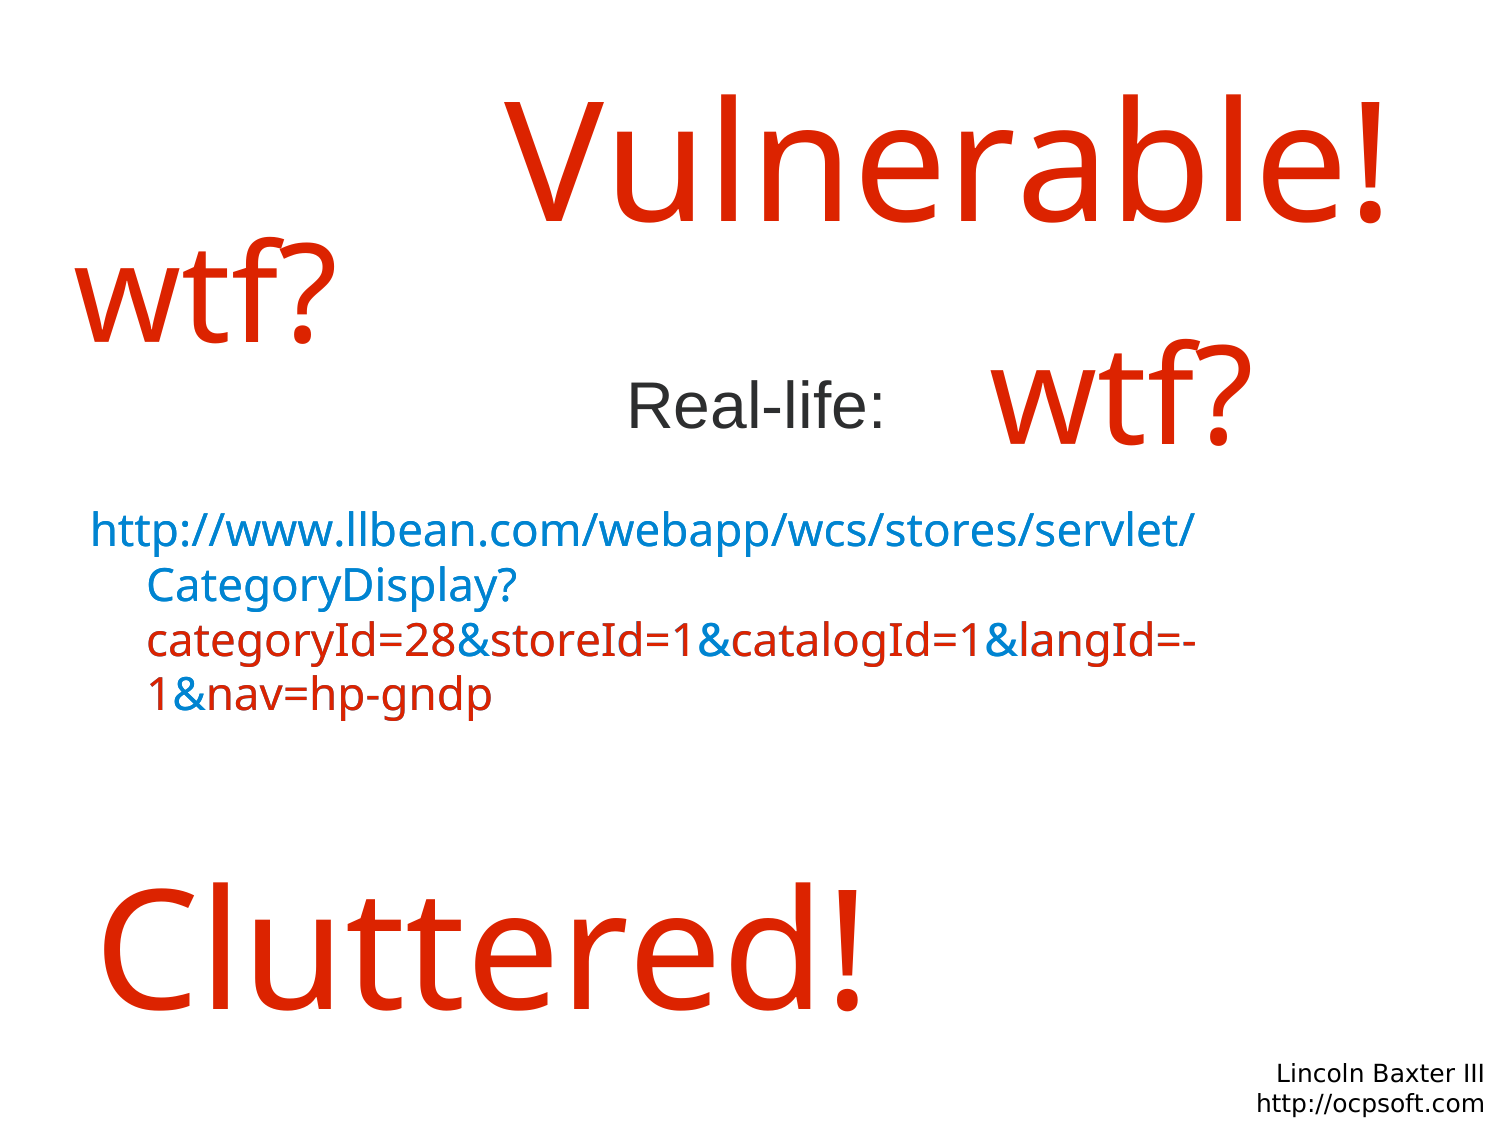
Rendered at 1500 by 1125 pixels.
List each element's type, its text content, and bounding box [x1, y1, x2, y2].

text_box wtf? [975, 299, 1345, 480]
text_box Vulnerable! [490, 47, 1500, 263]
text_box wtf? [58, 197, 429, 378]
text_box http://www.llbean.com/webapp/wcs/stores/servlet/CategoryDisplay?categoryId=28&storeId=1&catalogId=1&langId=-1&nav=hp-gndp [75, 492, 1426, 826]
text_box Real-life: [425, 355, 975, 451]
text_box Cluttered! [79, 835, 1055, 1051]
